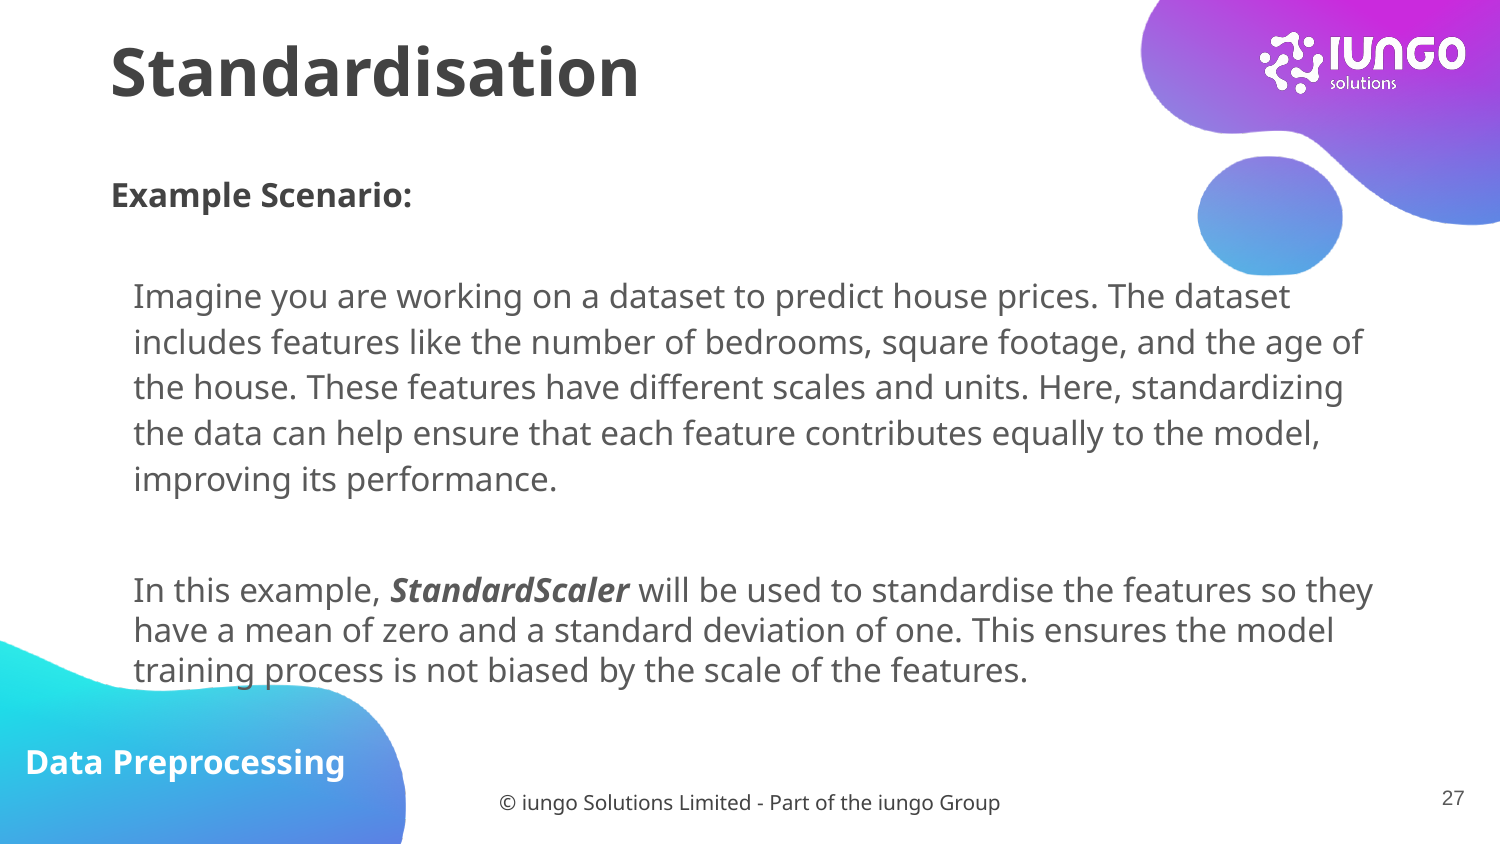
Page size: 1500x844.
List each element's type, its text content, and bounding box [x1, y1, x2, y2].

subtitle Data Preprocessing [9, 719, 411, 844]
picture [0, 0, 1500, 844]
list Example Scenario: [95, 153, 442, 235]
text_box Imagine you are working on a dataset to predict house prices. The dataset includes features like the number of bedrooms, square footage, and the age of the house. These features have different scales and units. Here, standardizing the data can help ensure that each feature contributes equally to the model, improving its performance. [118, 253, 1390, 506]
title Standardisation [95, 30, 924, 125]
slide_number <number> [1389, 764, 1480, 830]
text_box In this example, StandardScaler will be used to standardise the features so they have a mean of zero and a standard deviation of one. This ensures the model training process is not biased by the scale of the features. [118, 553, 1436, 687]
